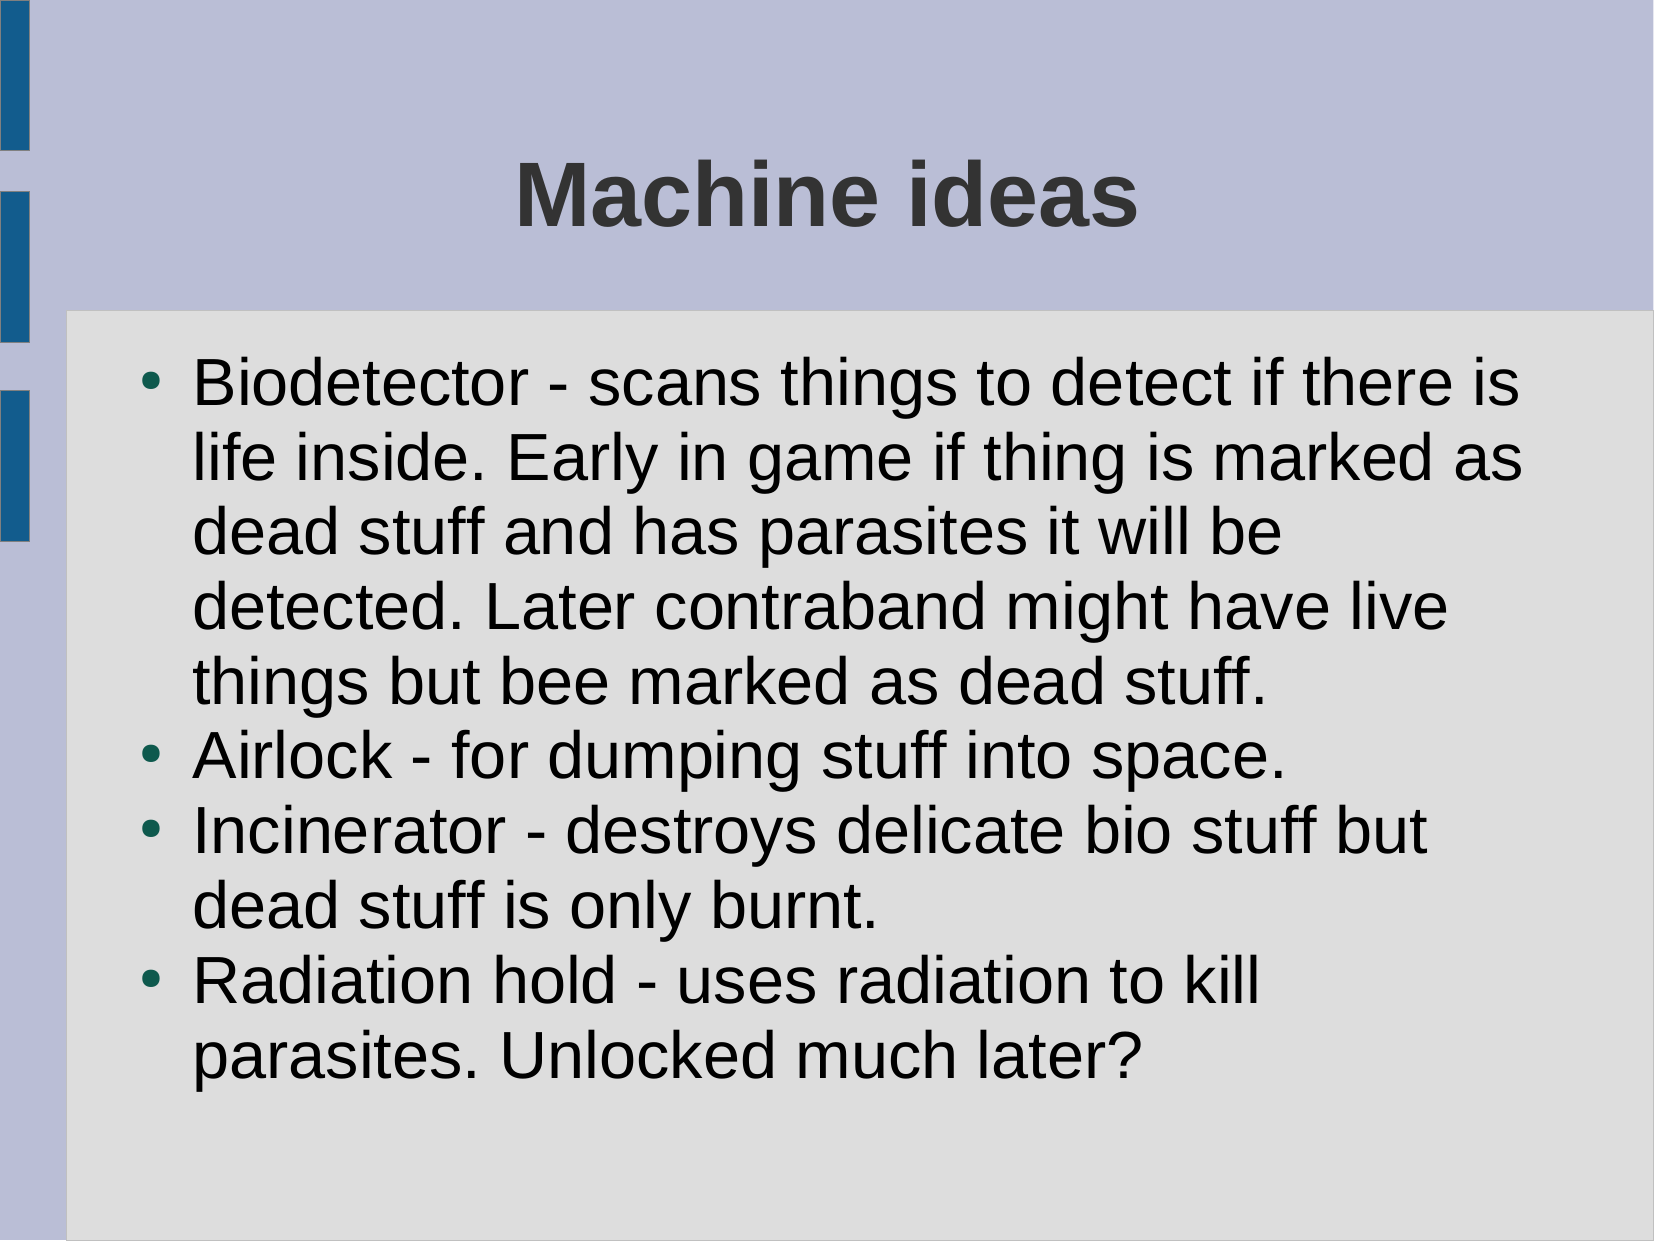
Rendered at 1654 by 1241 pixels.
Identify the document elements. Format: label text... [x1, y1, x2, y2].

list Biodetector - scans things to detect if there is life inside. Early in game if thing is marked as dead stuff and has parasites it will be detected. Later contraband might have live things but bee marked as dead stuff. Airlock - for dumping stuff into space. Incinerator - destroys delicate bio stuff but dead stuff is only burnt. Radiation hold - uses radiation to kill parasites. Unlocked much later? [121, 344, 1534, 1093]
title Machine ideas [121, 91, 1534, 299]
